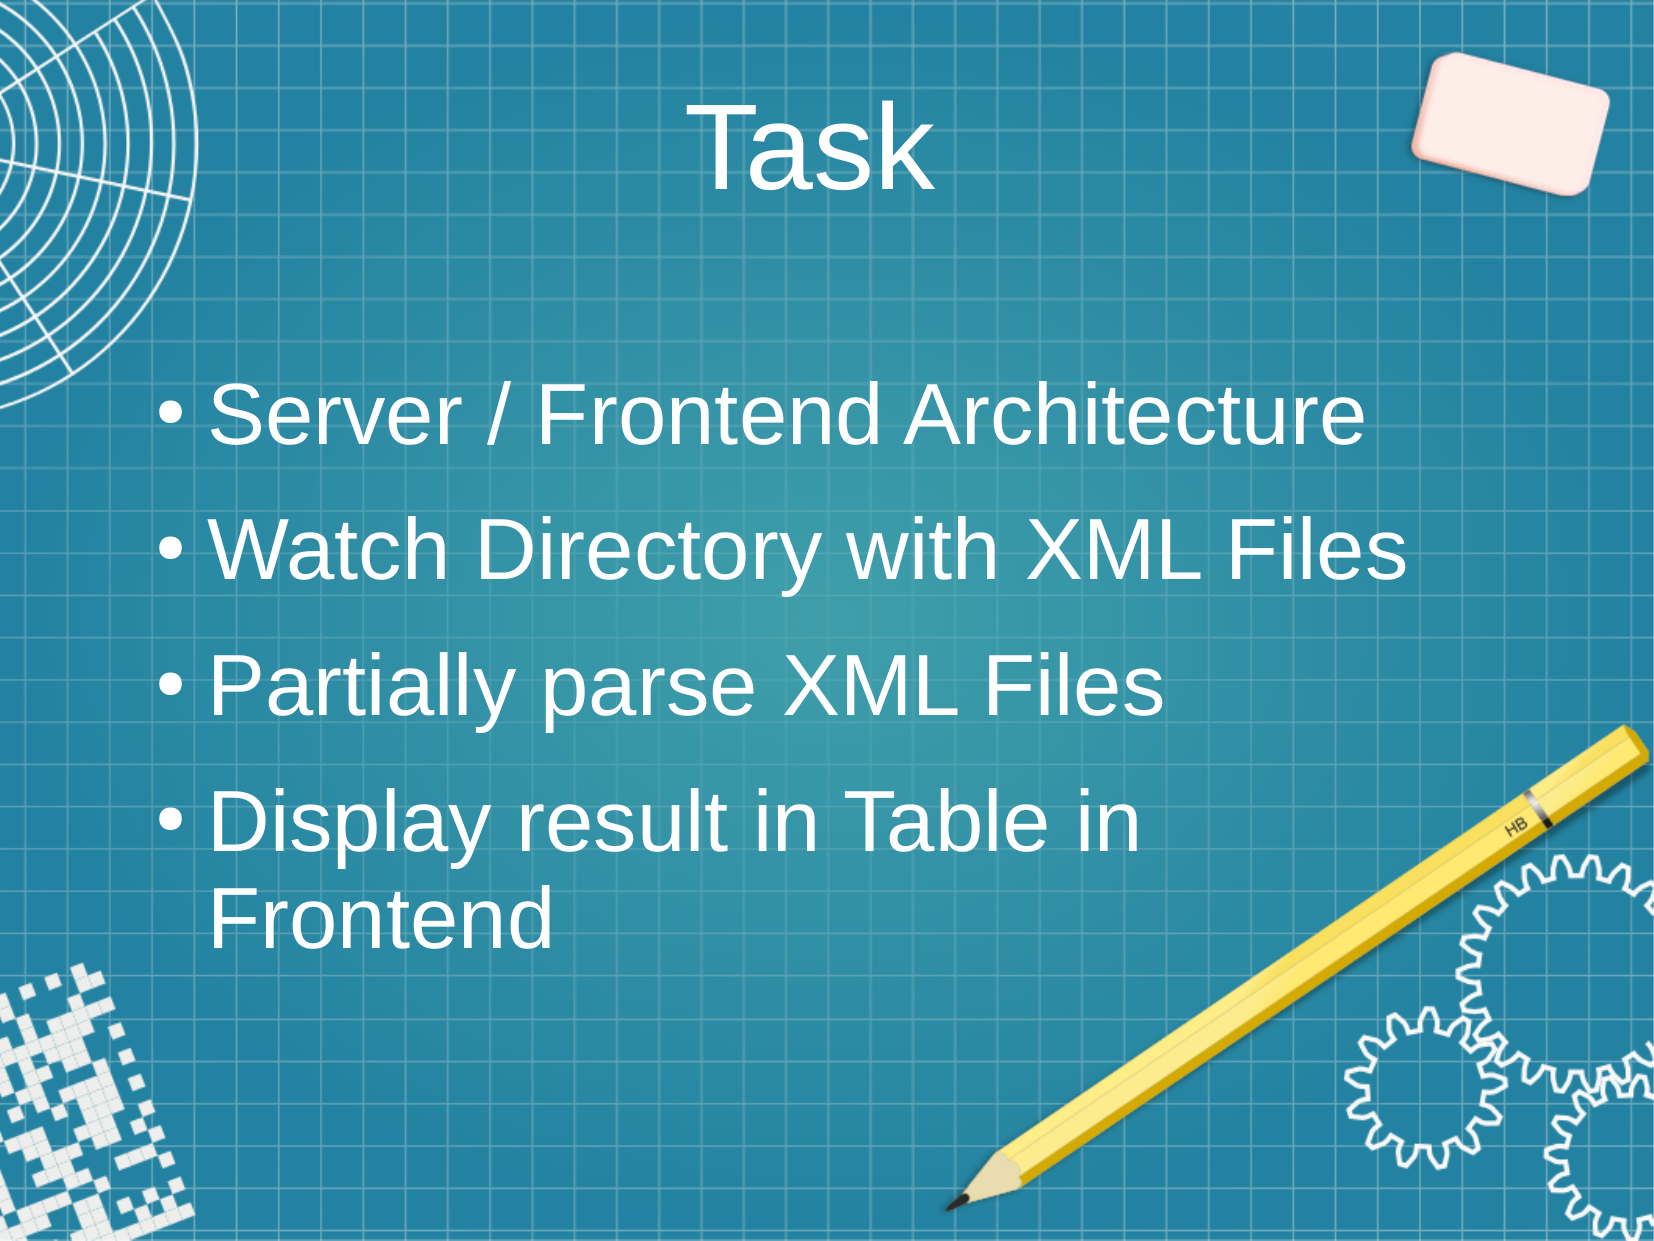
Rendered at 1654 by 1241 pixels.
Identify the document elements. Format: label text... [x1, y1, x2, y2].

list Server / Frontend Architecture Watch Directory with XML Files Partially parse XML Files Display result in Table in Frontend [137, 365, 1626, 968]
title Task [82, 5, 1571, 290]
picture [0, 0, 1654, 1241]
